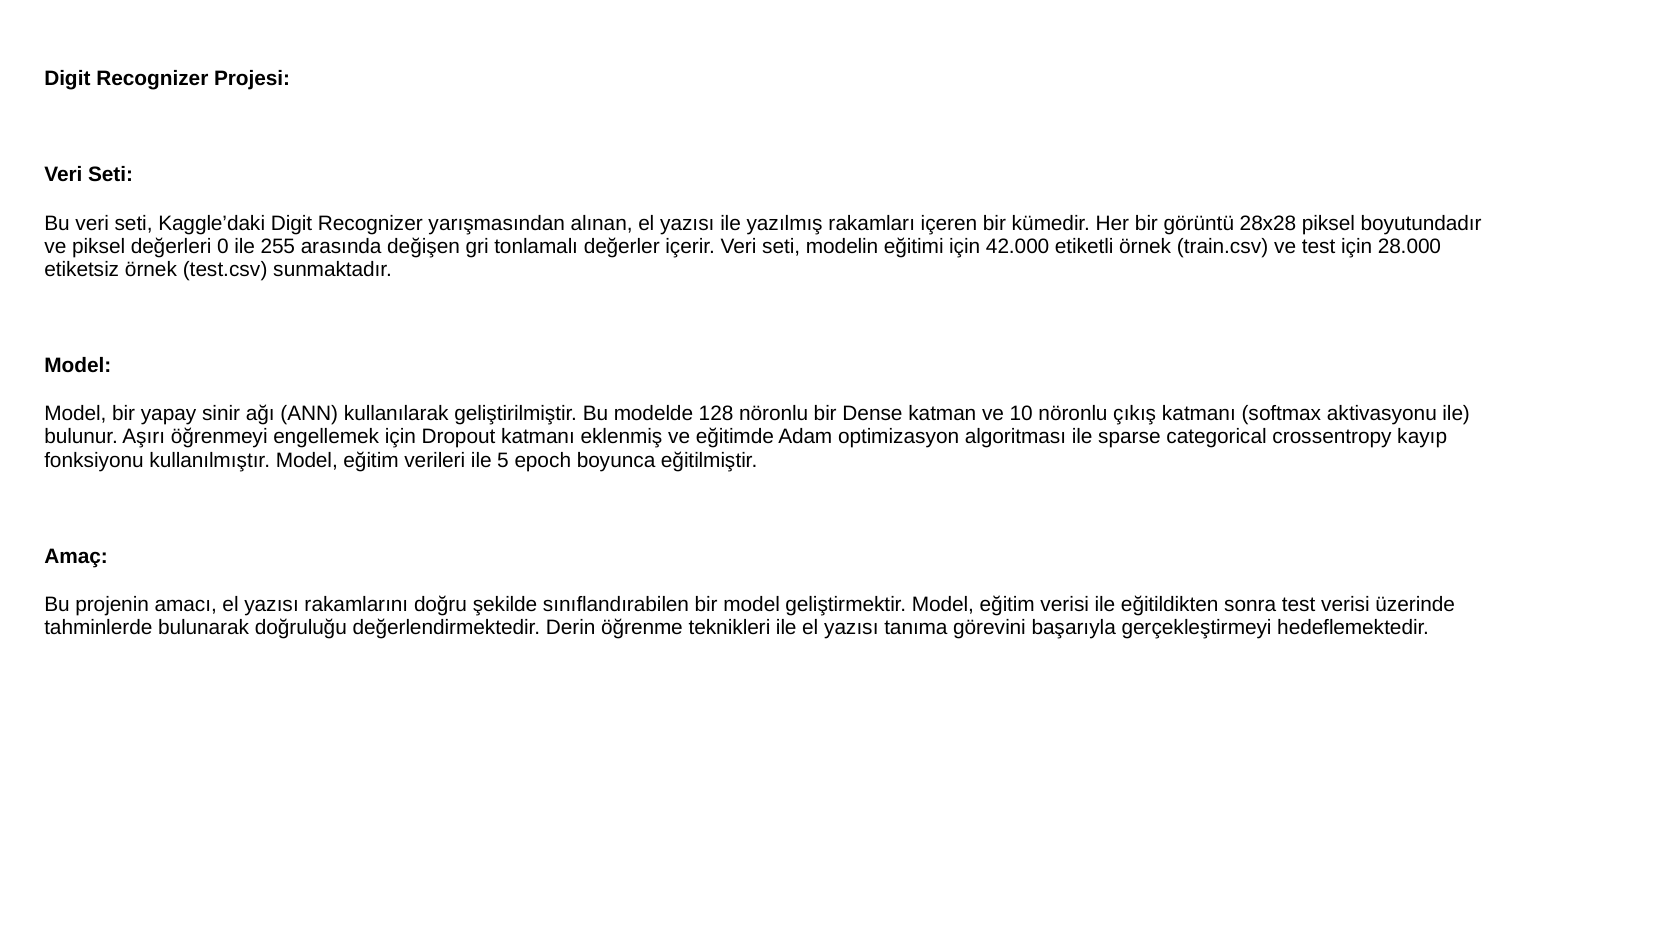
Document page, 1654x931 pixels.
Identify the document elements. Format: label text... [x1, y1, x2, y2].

text_box Digit Recognizer Projesi: Veri Seti: Bu veri seti, Kaggle’daki Digit Recognizer yarışmasından alınan, el yazısı ile yazılmış rakamları içeren bir kümedir. Her bir görüntü 28x28 piksel boyutundadır ve piksel değerleri 0 ile 255 arasında değişen gri tonlamalı değerler içerir. Veri seti, modelin eğitimi için 42.000 etiketli örnek (train.csv) ve test için 28.000 etiketsiz örnek (test.csv) sunmaktadır. Model: Model, bir yapay sinir ağı (ANN) kullanılarak geliştirilmiştir. Bu modelde 128 nöronlu bir Dense katman ve 10 nöronlu çıkış katmanı (softmax aktivasyonu ile) bulunur. Aşırı öğrenmeyi engellemek için Dropout katmanı eklenmiş ve eğitimde Adam optimizasyon algoritması ile sparse categorical crossentropy kayıp fonksiyonu kullanılmıştır. Model, eğitim verileri ile 5 epoch boyunca eğitilmiştir. Amaç: Bu projenin amacı, el yazısı rakamlarını doğru şekilde sınıflandırabilen bir model geliştirmektir. Model, eğitim verisi ile eğitildikten sonra test verisi üzerinde tahminlerde bulunarak doğruluğu değerlendirmektedir. Derin öğrenme teknikleri ile el yazısı tanıma görevini başarıyla gerçekleştirmeyi hedeflemektedir. [29, 59, 1506, 695]
